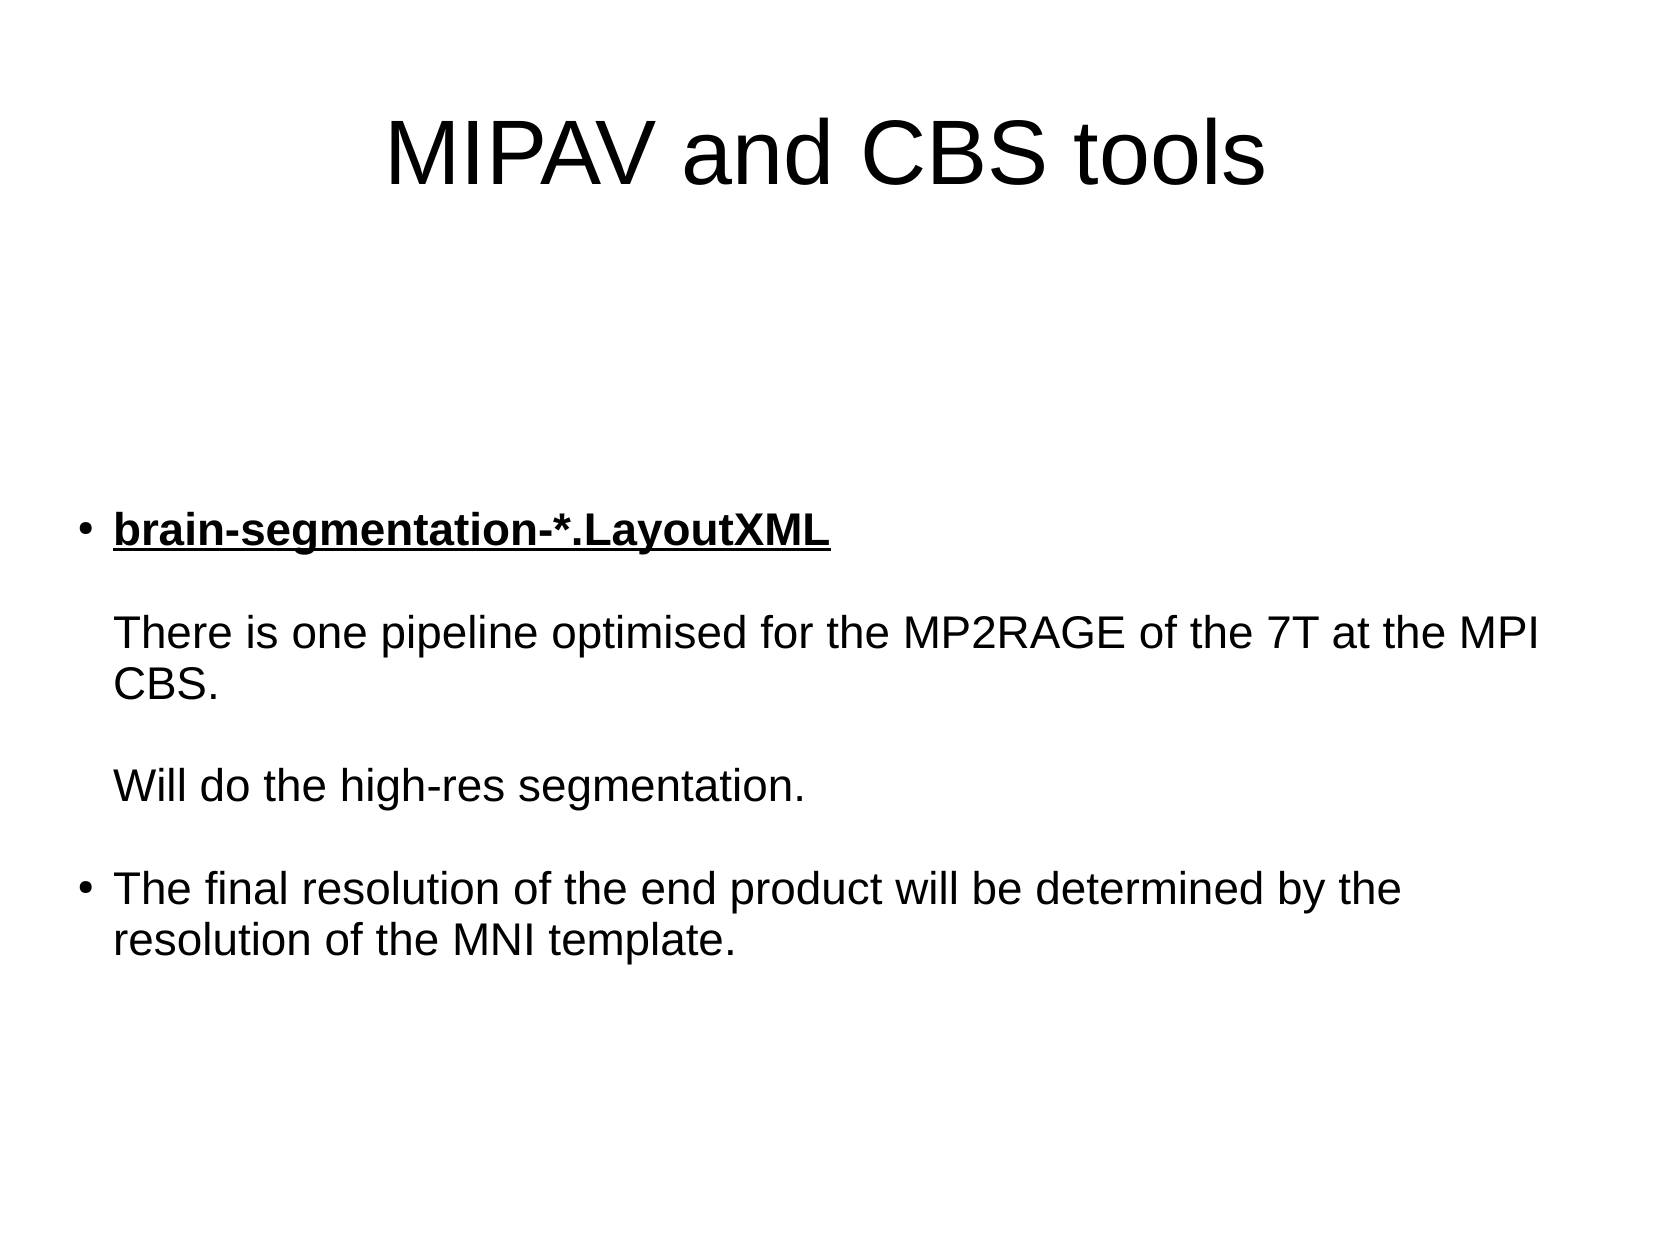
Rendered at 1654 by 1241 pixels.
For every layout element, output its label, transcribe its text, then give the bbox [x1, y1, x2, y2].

text_box brain-segmentation-*.LayoutXML There is one pipeline optimised for the MP2RAGE of the 7T at the MPI CBS. Will do the high-res segmentation. The final resolution of the end product will be determined by the resolution of the MNI template. [77, 254, 1566, 1216]
title MIPAV and CBS tools [82, 49, 1571, 257]
